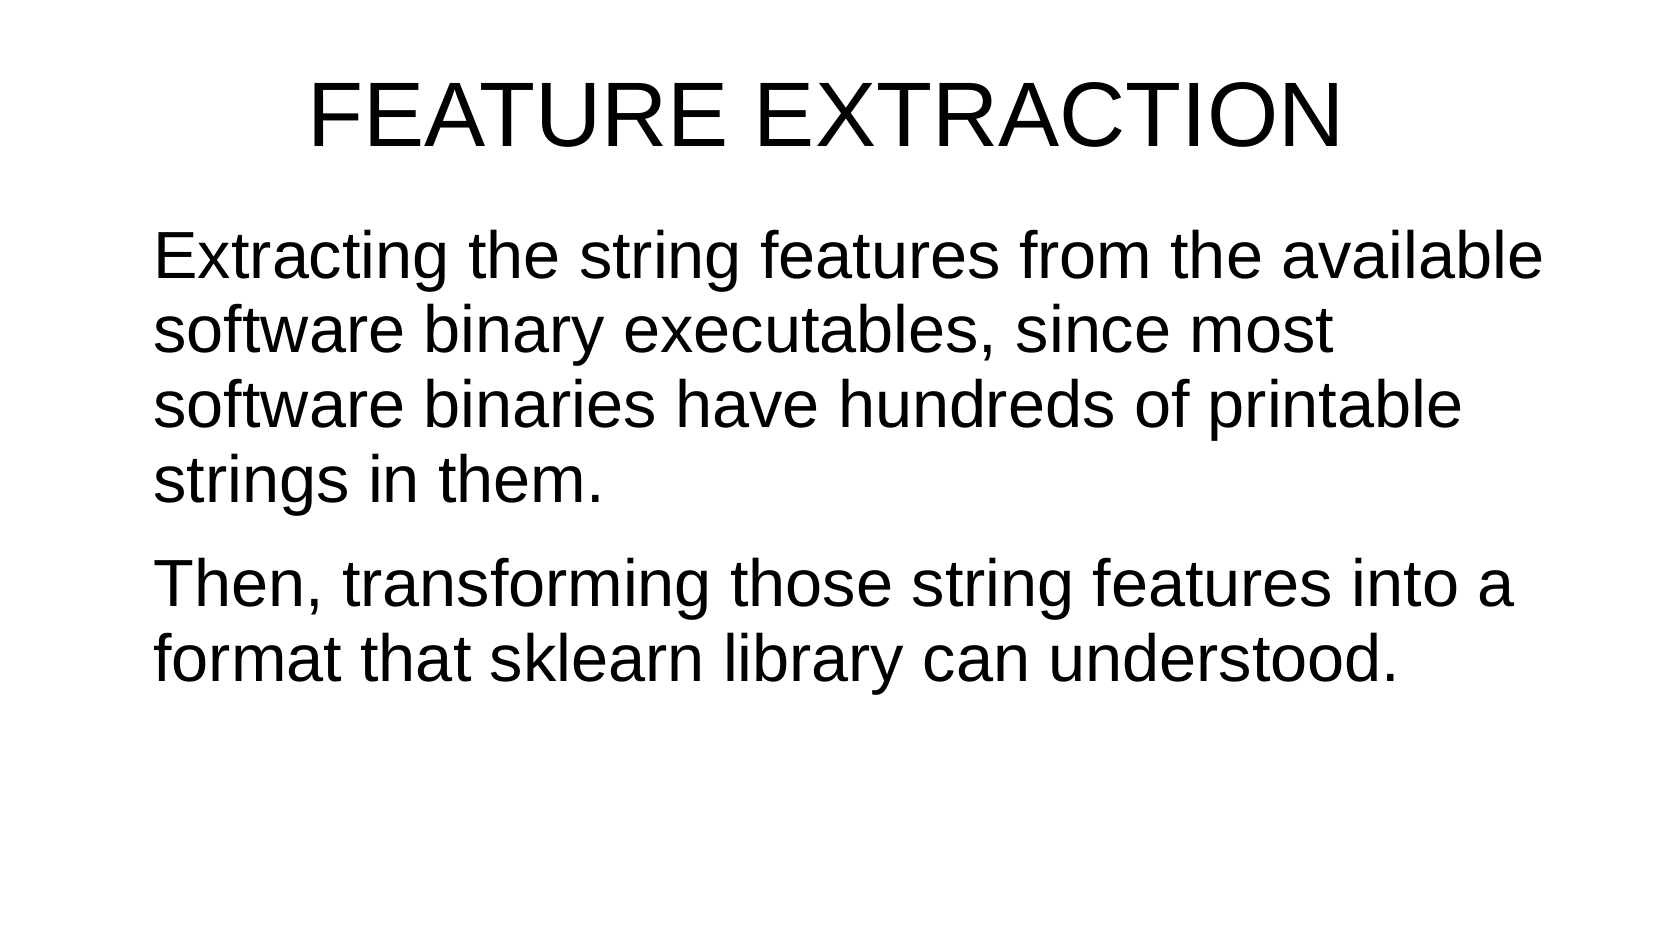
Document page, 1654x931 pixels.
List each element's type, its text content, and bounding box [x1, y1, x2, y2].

title FEATURE EXTRACTION [82, 37, 1571, 193]
list Extracting the string features from the available software binary executables, since most software binaries have hundreds of printable strings in them. Then, transforming those string features into a format that sklearn library can understood. [82, 217, 1571, 758]
